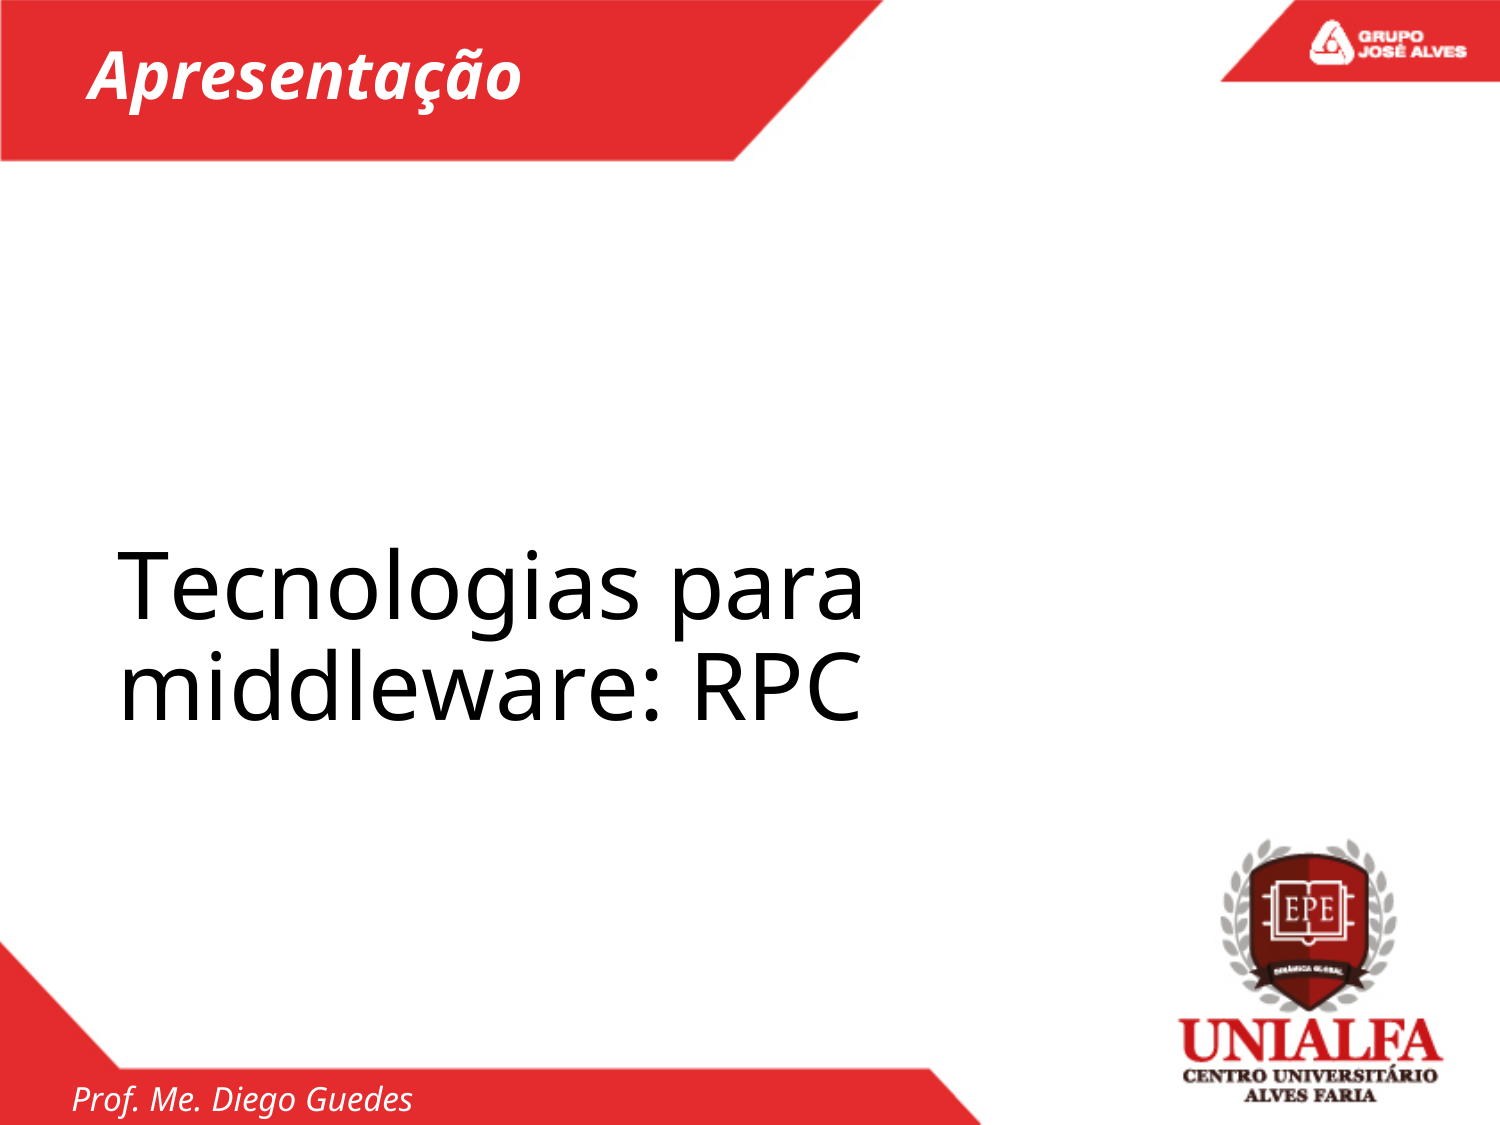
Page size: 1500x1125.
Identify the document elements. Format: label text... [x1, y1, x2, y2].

text_box Prof. Me. Diego Guedes [56, 1070, 711, 1125]
title Tecnologias para middleware: RPC [102, 280, 1397, 749]
picture [0, 0, 1500, 1125]
text_box Apresentação [74, 25, 730, 121]
